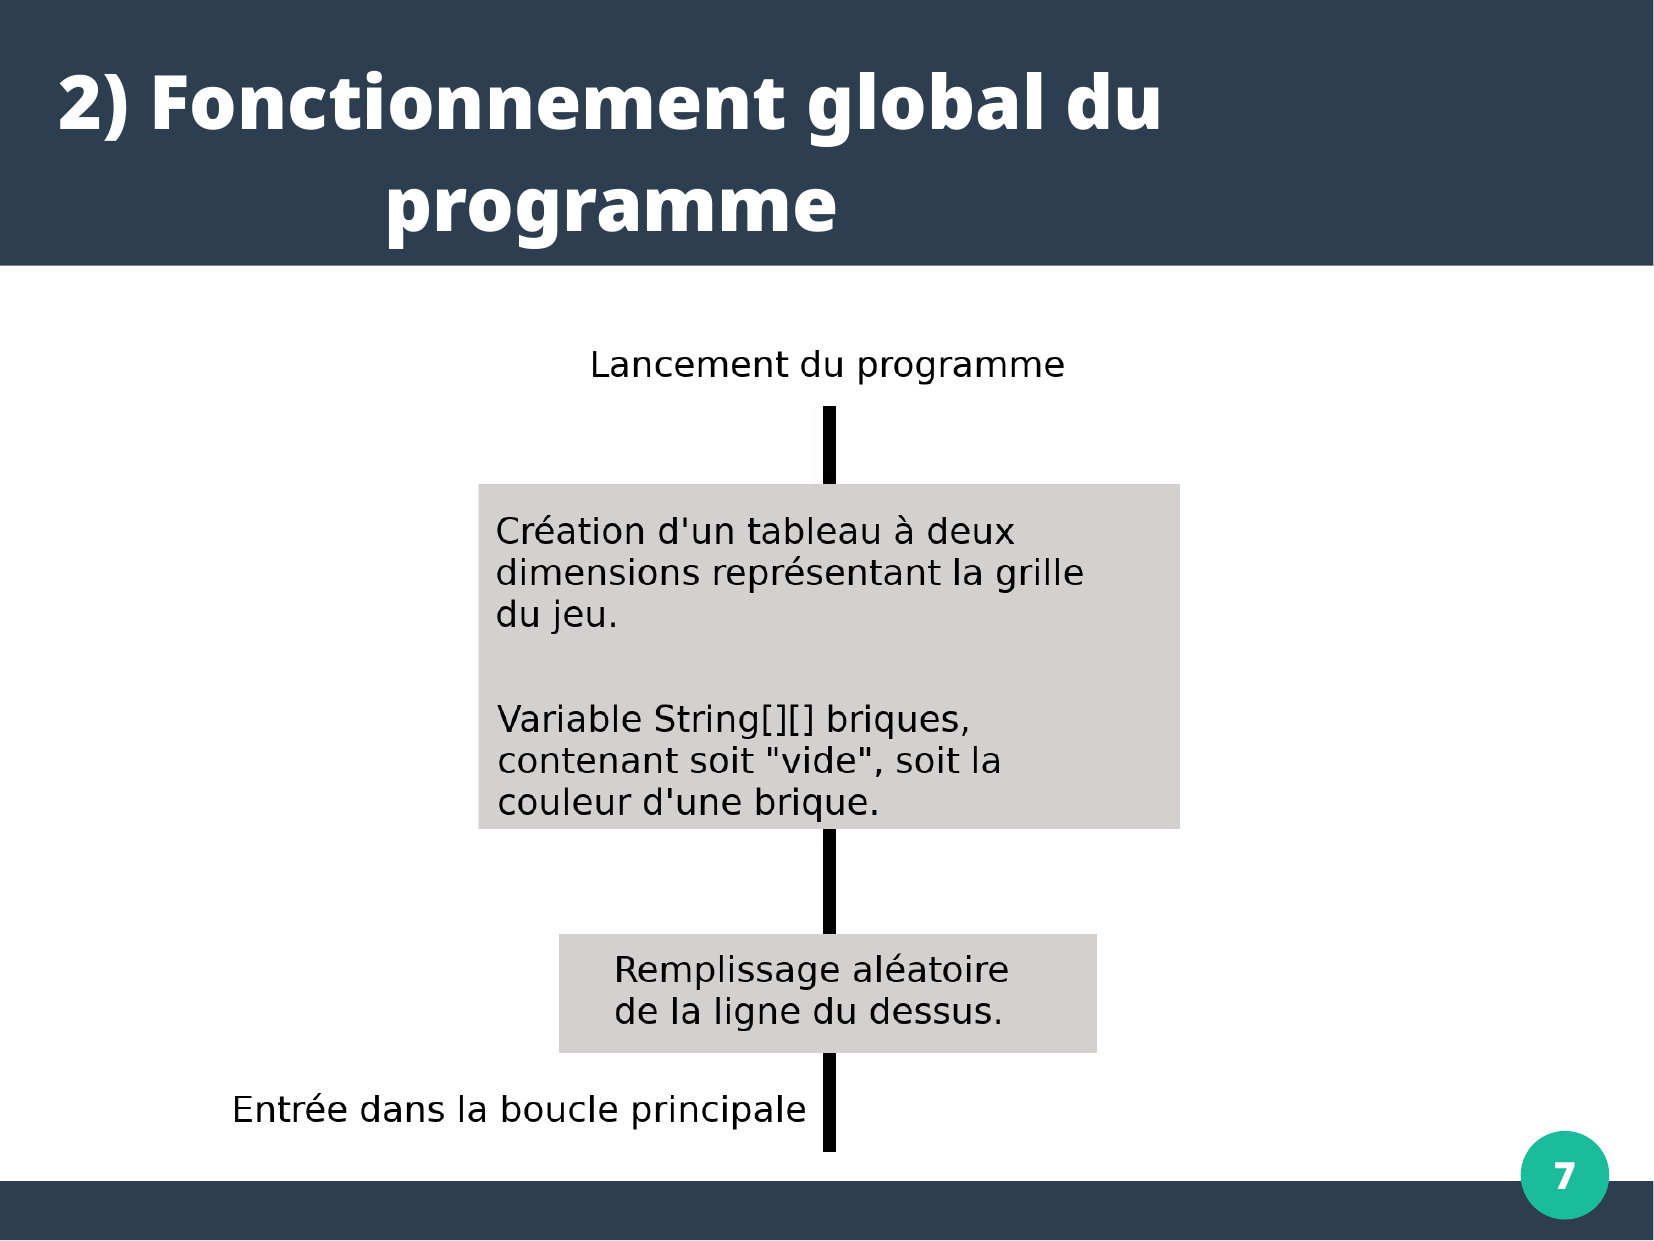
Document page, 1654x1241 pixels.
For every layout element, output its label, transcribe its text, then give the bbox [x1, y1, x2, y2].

title 2) Fonctionnement global du programme [59, 49, 1595, 207]
picture [197, 324, 1241, 1152]
